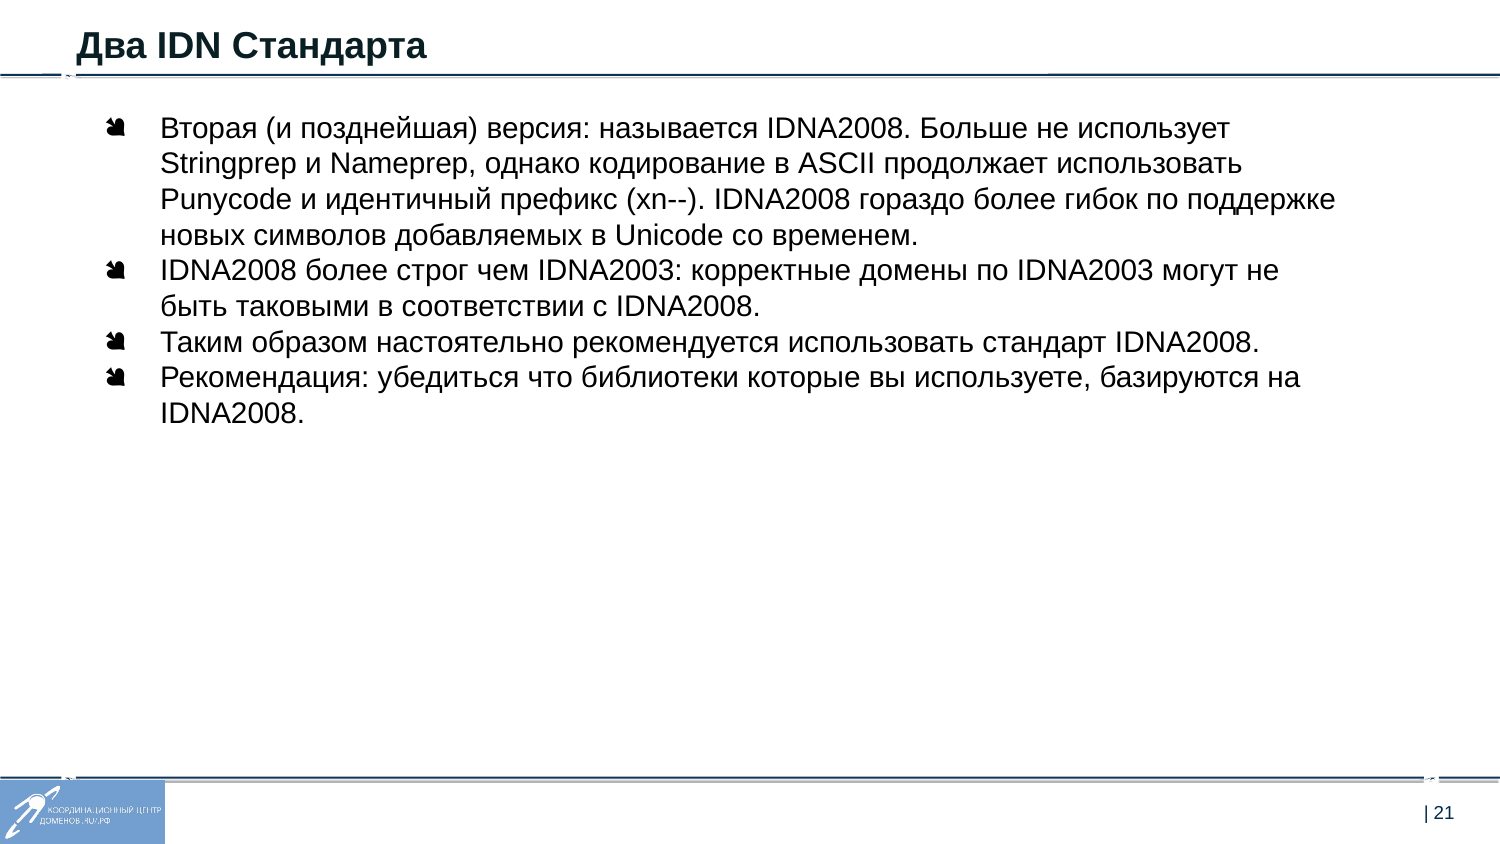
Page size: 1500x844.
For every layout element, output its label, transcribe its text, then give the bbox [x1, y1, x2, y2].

picture [0, 779, 166, 844]
title Два IDN Стандарта [61, 5, 1376, 62]
list Вторая (и позднейшая) версия: называется IDNA2008. Больше не использует Stringprep и Nameprep, однако кодирование в ASCII продолжает использовать Punycode и идентичный префикс (xn--). IDNA2008 гораздо более гибок по поддержке новых символов добавляемых в Unicode со временем. IDNA2008 более строг чем IDNA2003: корректные домены по IDNA2003 могут не быть таковыми в соответствии с IDNA2008. Таким образом настоятельно рекомендуется использовать стандарт IDNA2008. Рекомендация: убедиться что библиотеки которые вы используете, базируются на IDNA2008. [70, 93, 1368, 656]
